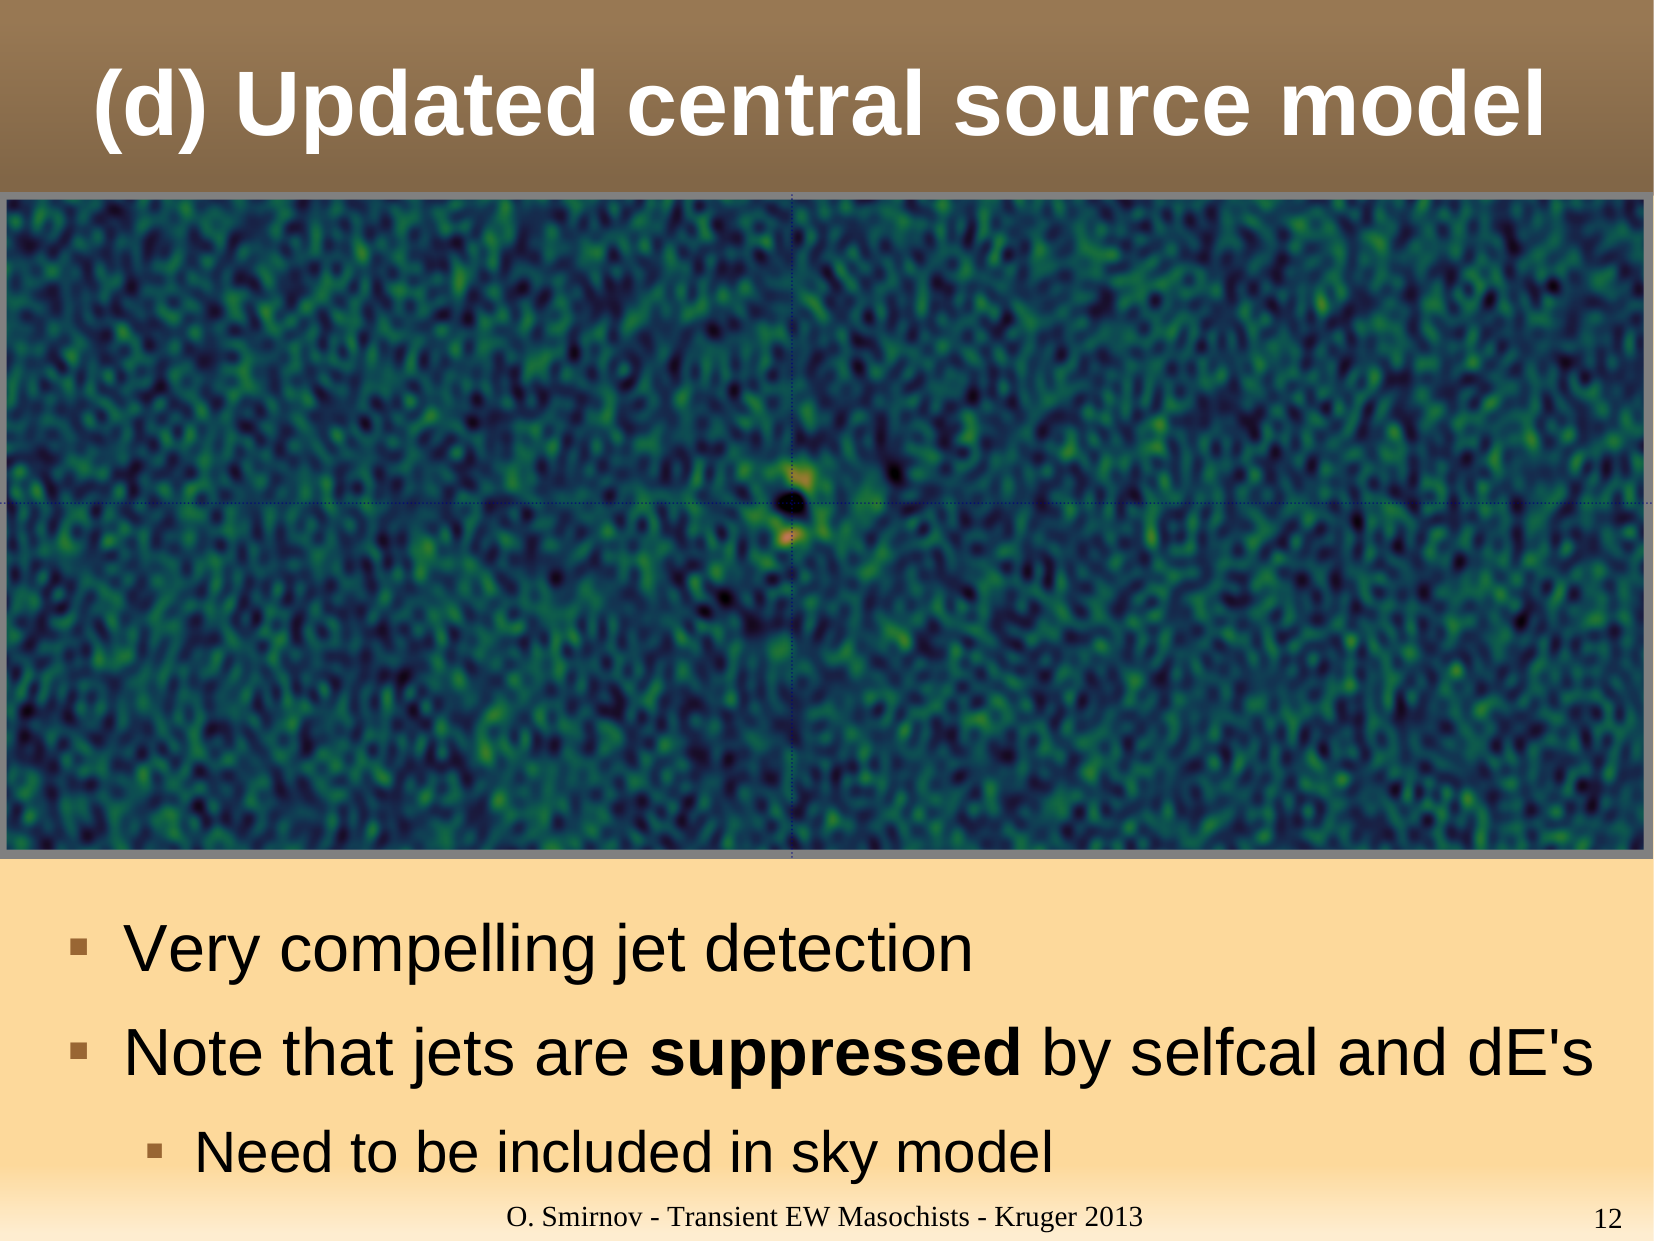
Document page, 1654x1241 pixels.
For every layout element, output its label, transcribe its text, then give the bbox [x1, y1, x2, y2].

list Very compelling jet detection Note that jets are suppressed by selfcal and dE's Need to be included in sky model [52, 911, 1606, 1185]
title (d) Updated central source model [76, 0, 1565, 192]
picture [0, 0, 1654, 1241]
